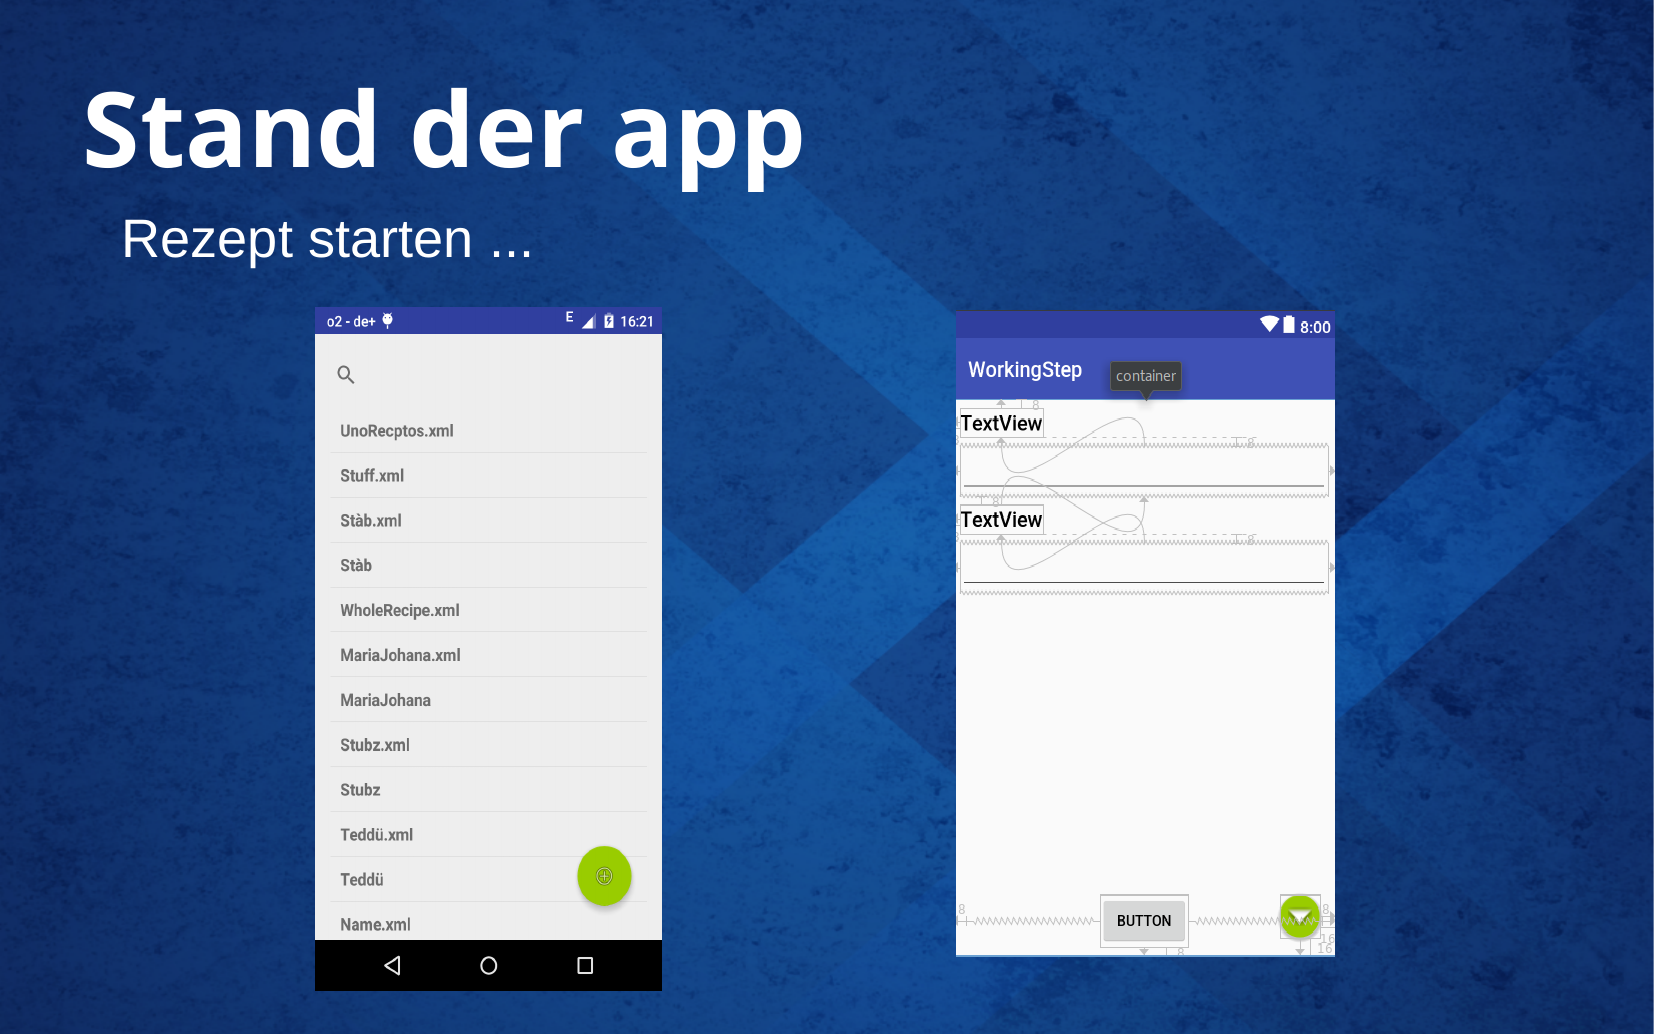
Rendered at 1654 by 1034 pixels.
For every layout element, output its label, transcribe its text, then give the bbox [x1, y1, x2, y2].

text_box Rezept starten ... [106, 200, 1406, 270]
title Stand der app [82, 41, 1571, 214]
picture [0, 0, 1654, 1034]
